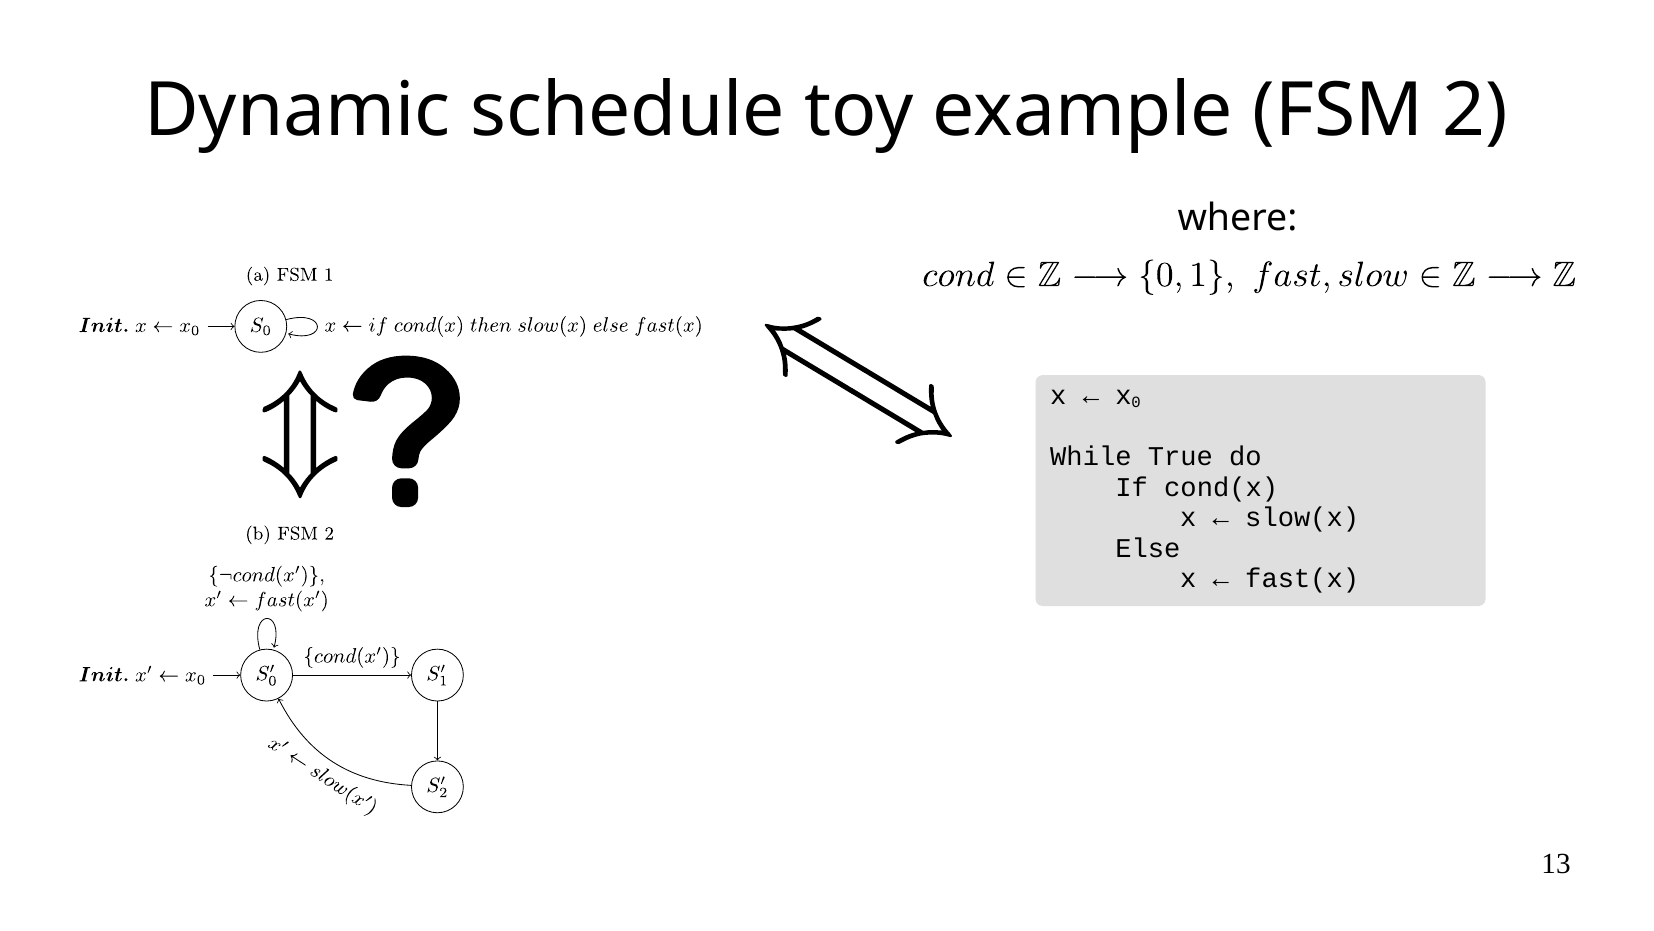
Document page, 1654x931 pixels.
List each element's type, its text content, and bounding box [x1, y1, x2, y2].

text_box [923, 259, 1575, 295]
text_box Dynamic schedule toy example (FSM 2) [125, 47, 1529, 156]
text_box [262, 370, 330, 499]
text_box [750, 300, 961, 458]
text_box x ← x0 While True do If cond(x) x ← slow(x) Else x ← fast(x) [1035, 375, 1411, 634]
text_box where: [1162, 183, 1313, 245]
text_box [1411, 375, 1486, 607]
picture [70, 263, 713, 830]
